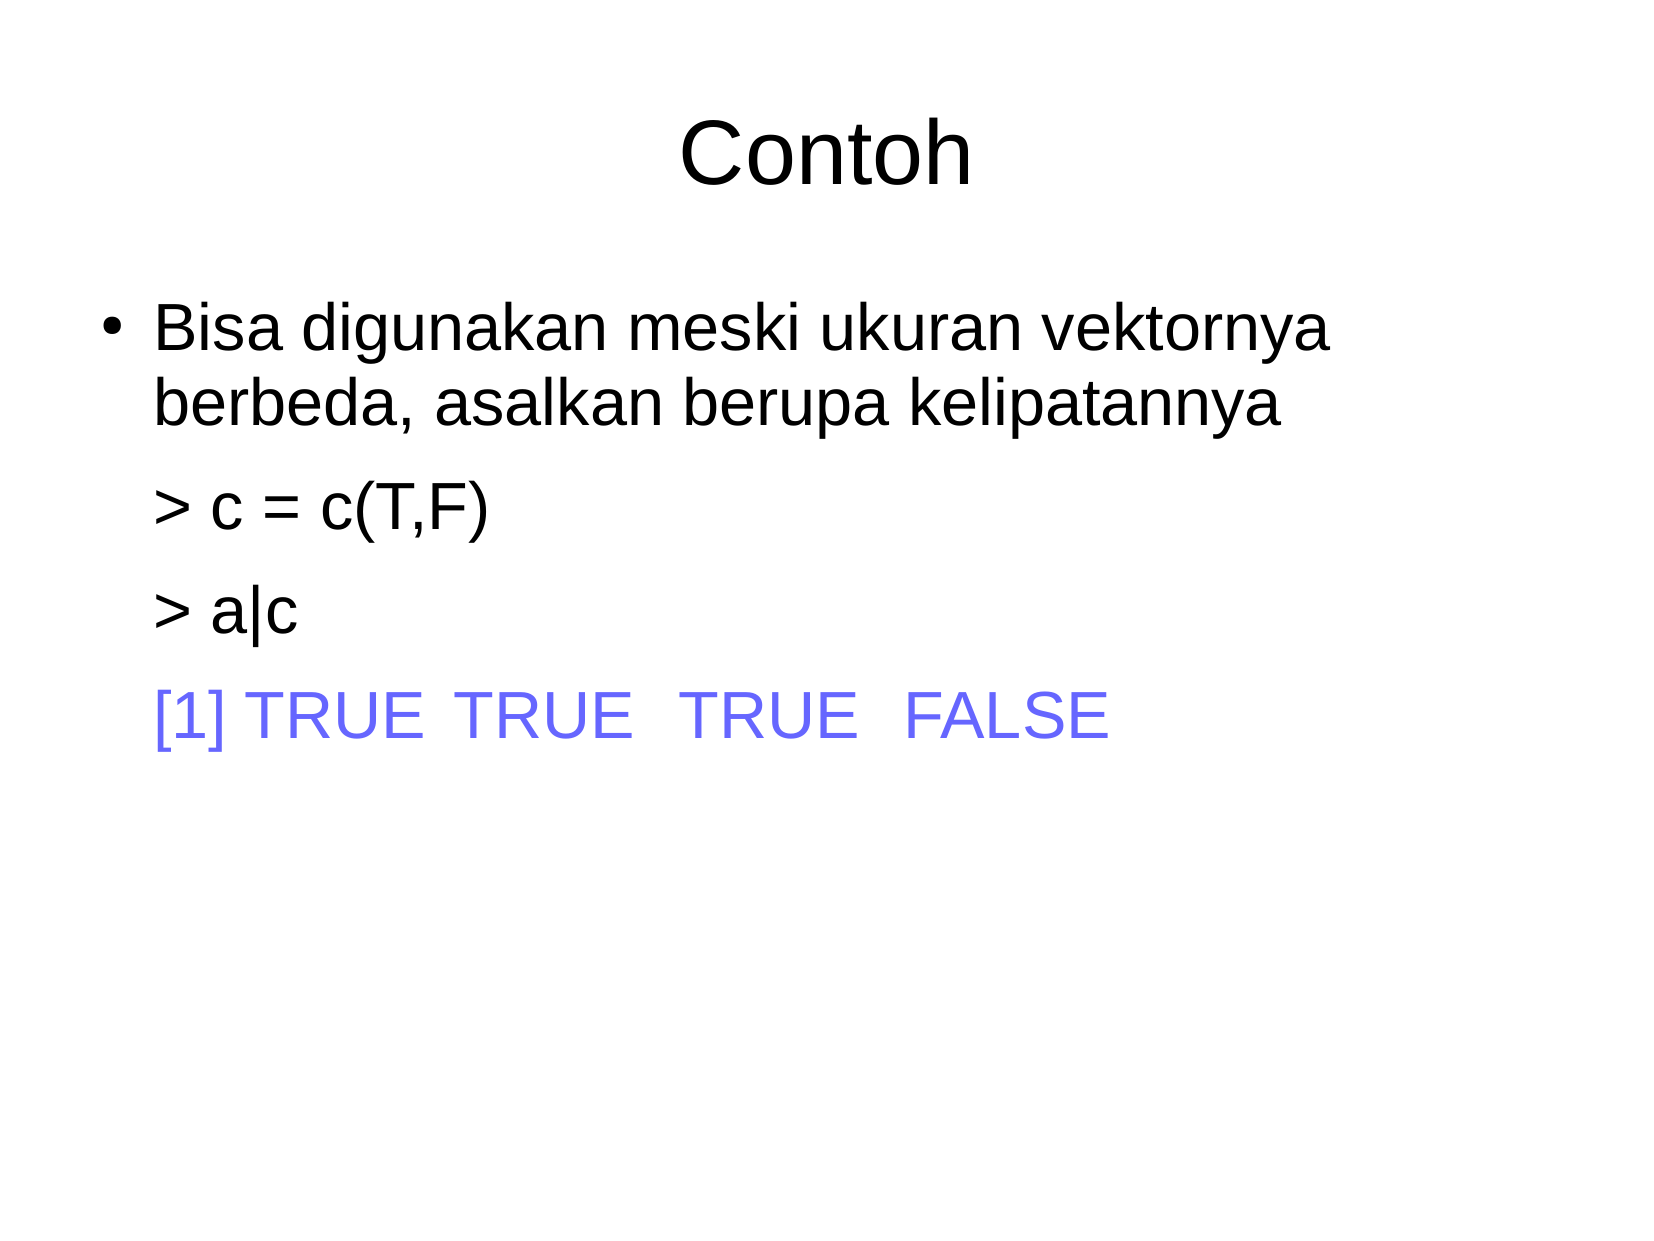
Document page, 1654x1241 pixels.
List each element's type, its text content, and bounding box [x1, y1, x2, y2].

list Bisa digunakan meski ukuran vektornya berbeda, asalkan berupa kelipatannya > c = c(T,F) > a|c [1] TRUE TRUE TRUE FALSE [82, 290, 1571, 1010]
title Contoh [82, 49, 1571, 257]
